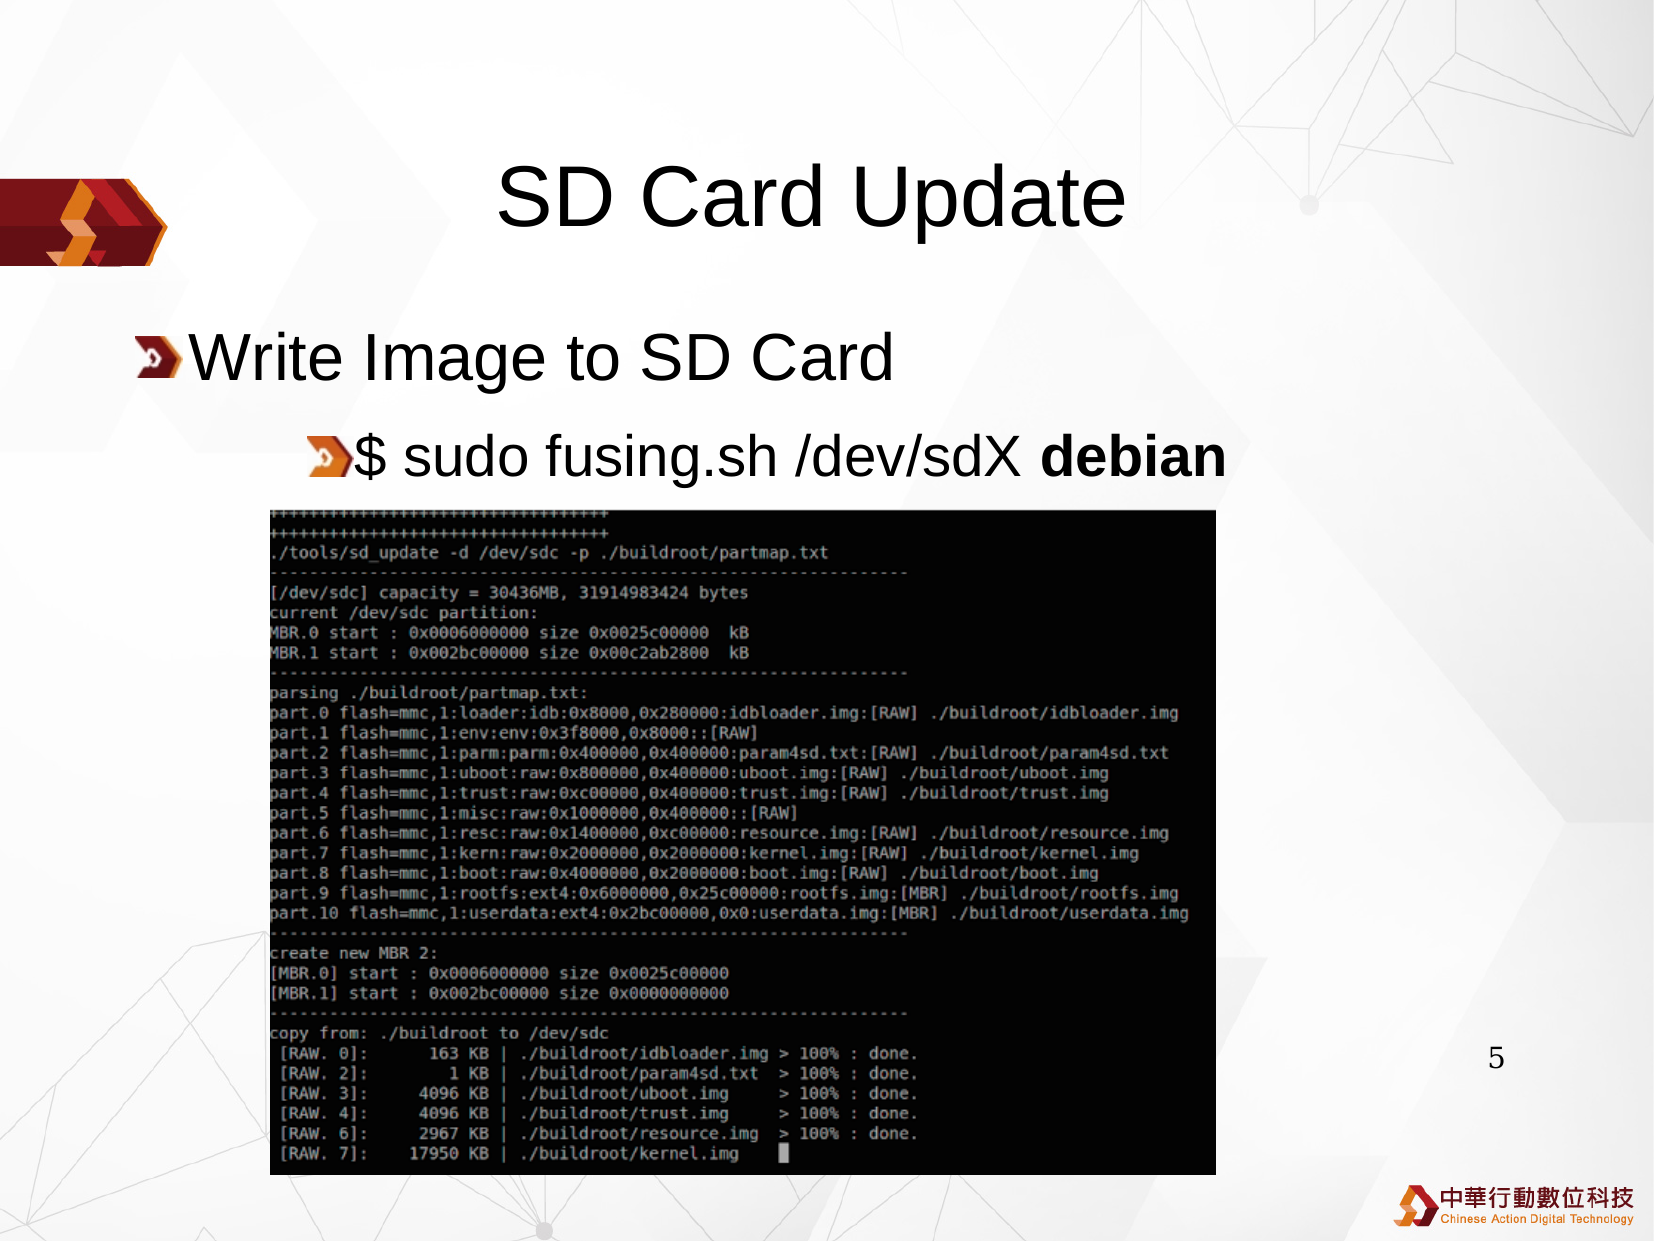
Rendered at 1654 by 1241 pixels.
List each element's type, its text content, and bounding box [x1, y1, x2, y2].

list Write Image to SD Card $ sudo fusing.sh /dev/sdX debian [118, 319, 1571, 1040]
picture [0, 0, 1654, 1241]
title SD Card Update [118, 112, 1506, 281]
